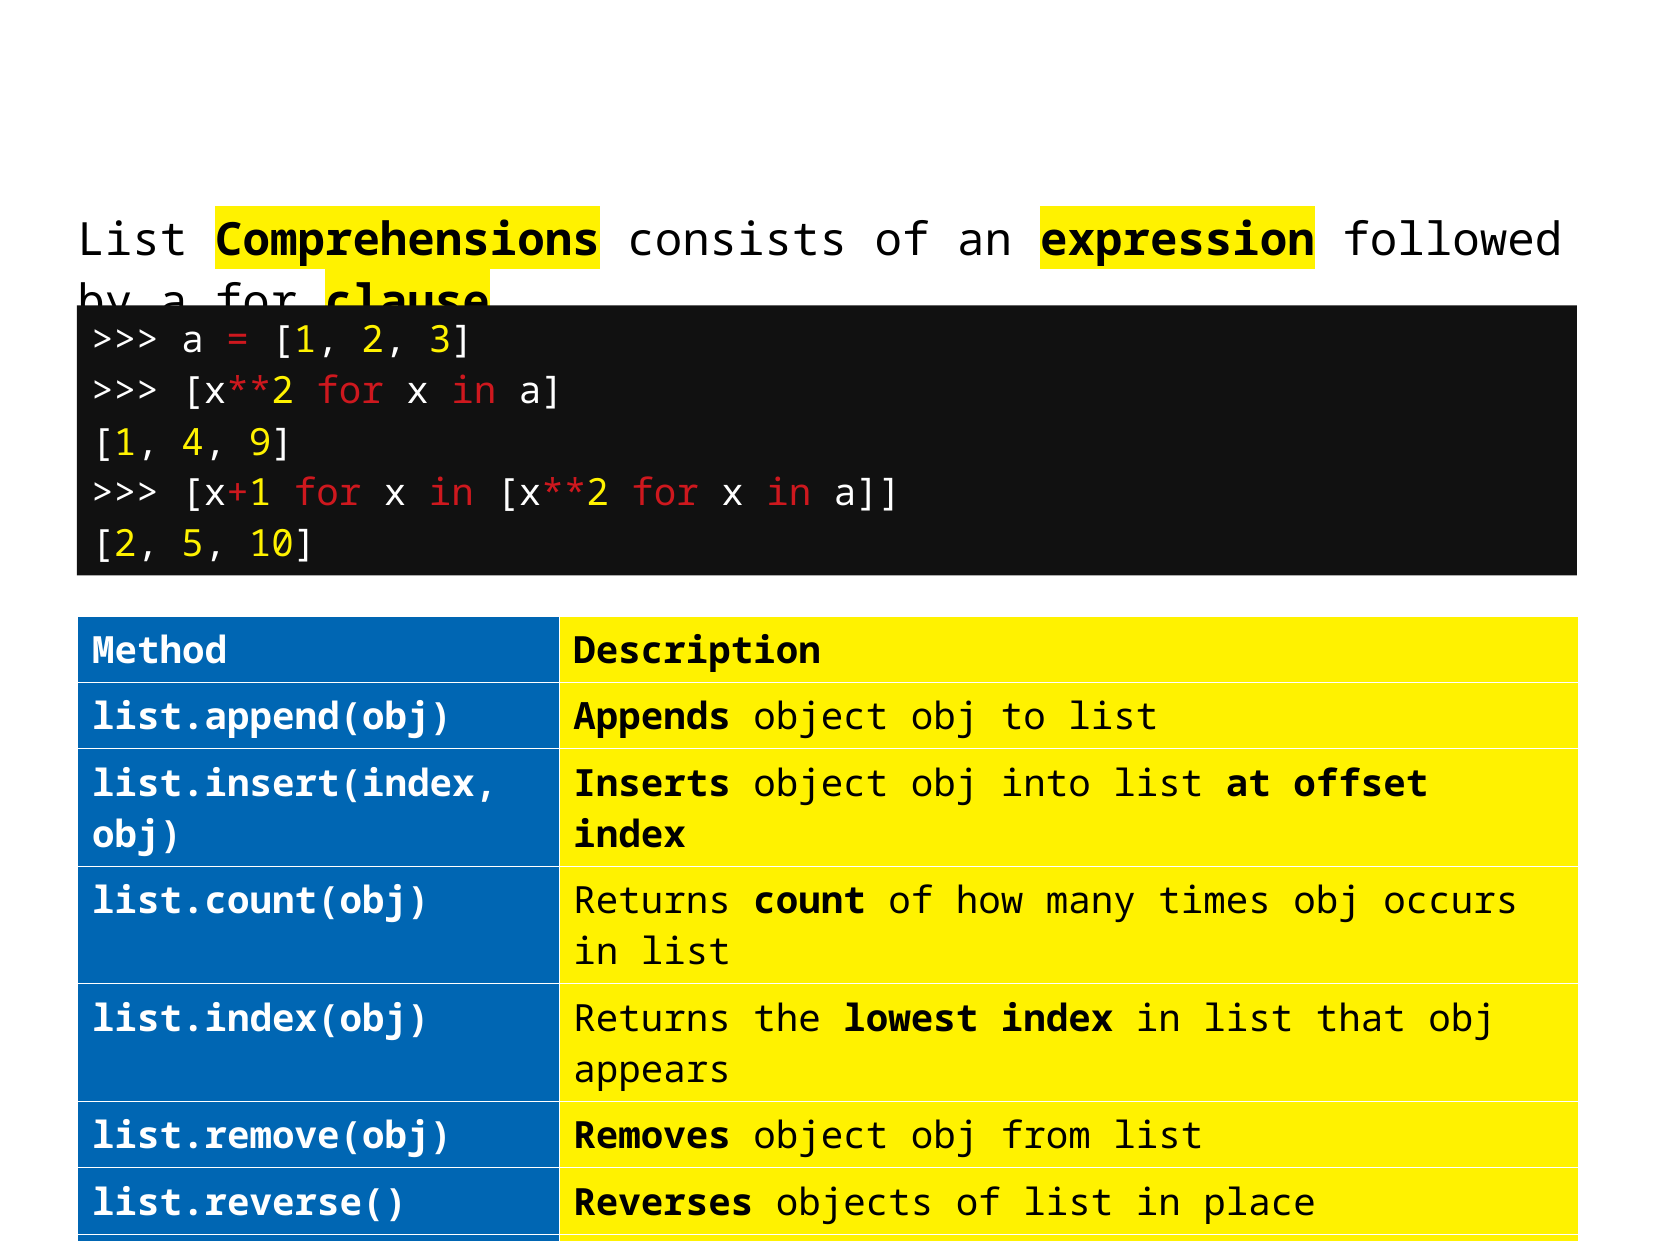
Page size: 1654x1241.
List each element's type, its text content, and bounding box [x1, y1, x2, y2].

table_cell list.reverse() [78, 1168, 559, 1234]
text_box >>> a = [1, 2, 3] >>> [x**2 for x in a] [1, 4, 9] >>> [x+1 for x in [x**2 for x in a]] [2, 5, 10] [76, 305, 1577, 511]
table_cell Inserts object obj into list at offset index [560, 749, 1578, 866]
table_cell list.sort() [78, 1235, 559, 1241]
table_header Method [78, 617, 559, 682]
table_cell list.insert(index, obj) [78, 749, 559, 866]
table_cell list.remove(obj) [78, 1102, 559, 1167]
table_cell Returns count of how many times obj occurs in list [560, 867, 1578, 983]
table_cell list.count(obj) [78, 867, 559, 983]
text_box List Comprehensions consists of an expression followed by a for clause. Common List Methods [62, 198, 1591, 616]
table_cell Appends object obj to list [560, 683, 1578, 748]
table_cell Returns the lowest index in list that obj appears [560, 984, 1578, 1101]
table_cell Reverses objects of list in place [560, 1168, 1578, 1234]
table_cell Removes object obj from list [560, 1102, 1578, 1167]
table_cell Sorts objects of list in place [560, 1235, 1578, 1241]
table_header Description [560, 617, 1578, 682]
table_cell list.index(obj) [78, 984, 559, 1101]
table_cell list.append(obj) [78, 683, 559, 748]
